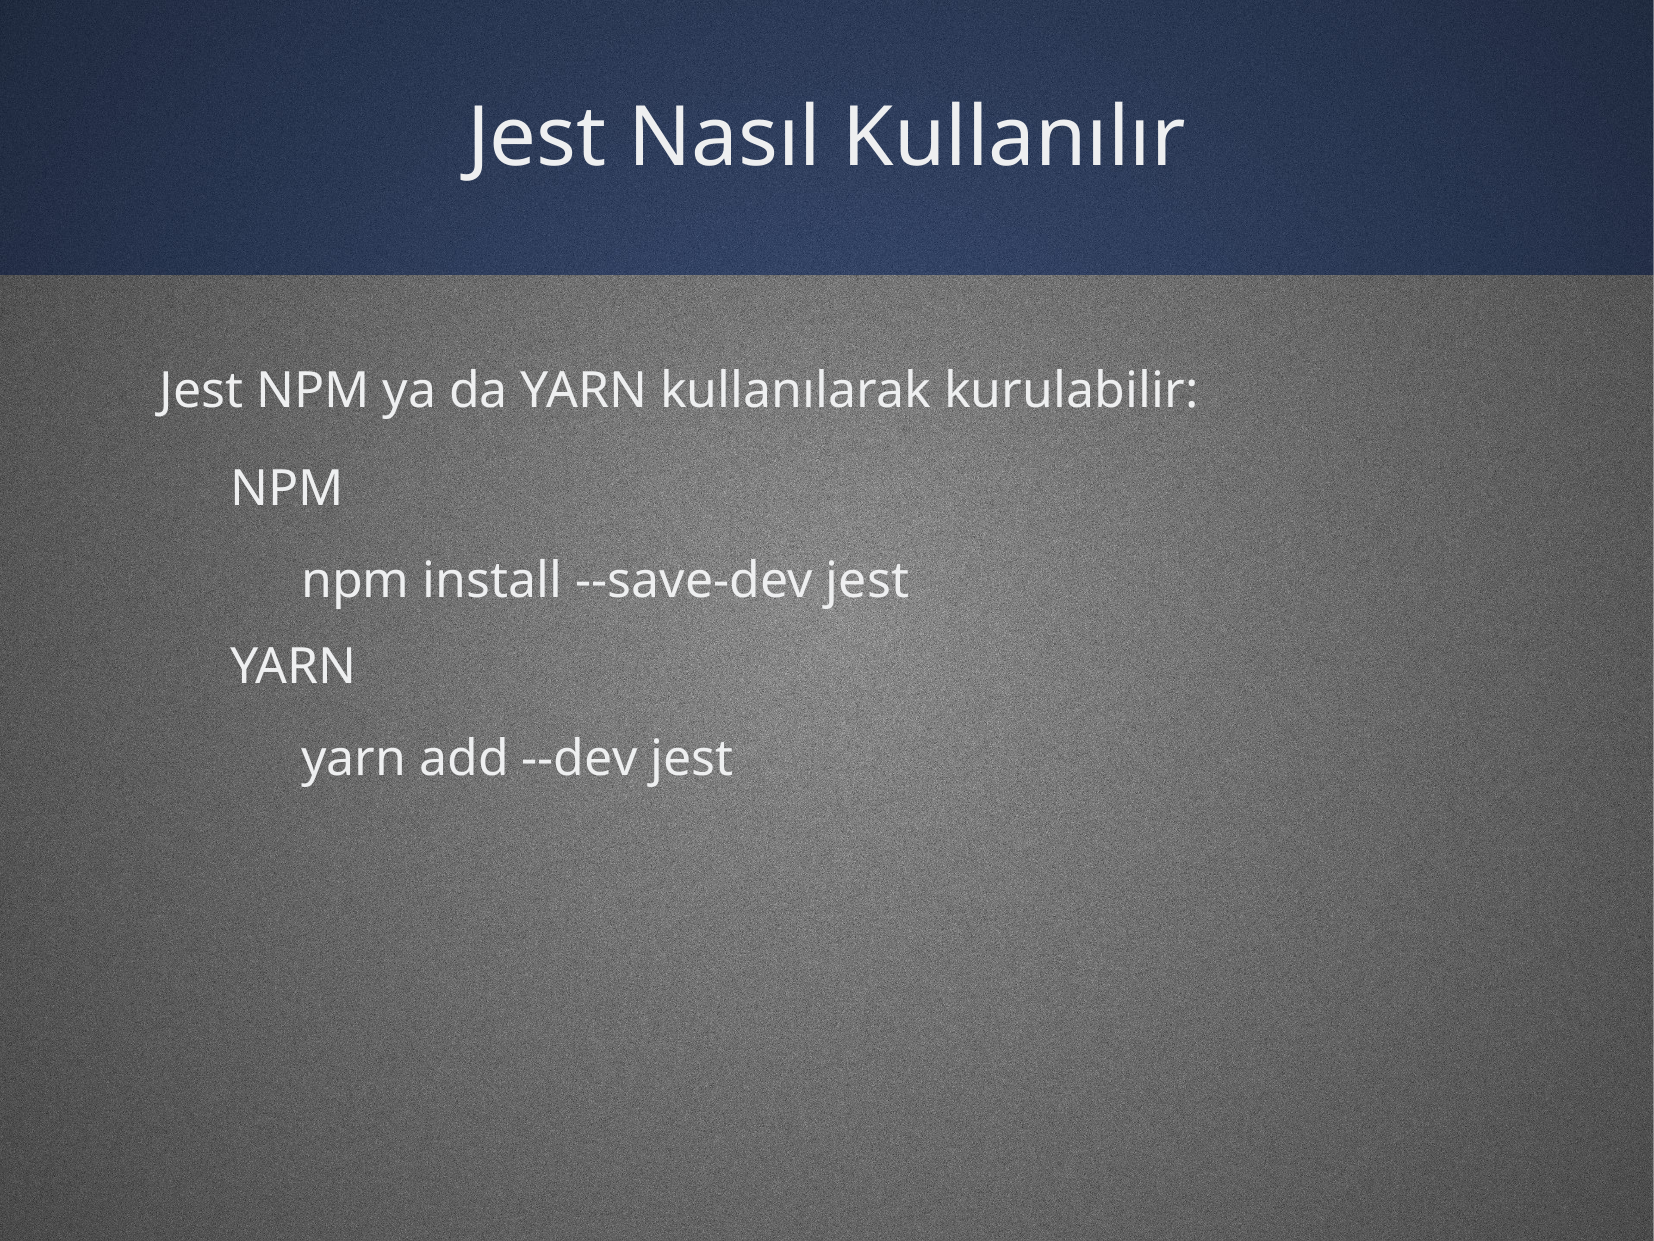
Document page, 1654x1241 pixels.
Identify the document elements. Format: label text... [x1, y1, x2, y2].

list Jest NPM ya da YARN kullanılarak kurulabilir: NPM npm install --save-dev jest YARN yarn add --dev jest [88, 354, 1565, 1063]
picture [0, 0, 1654, 1241]
title Jest Nasıl Kullanılır [88, 29, 1565, 237]
